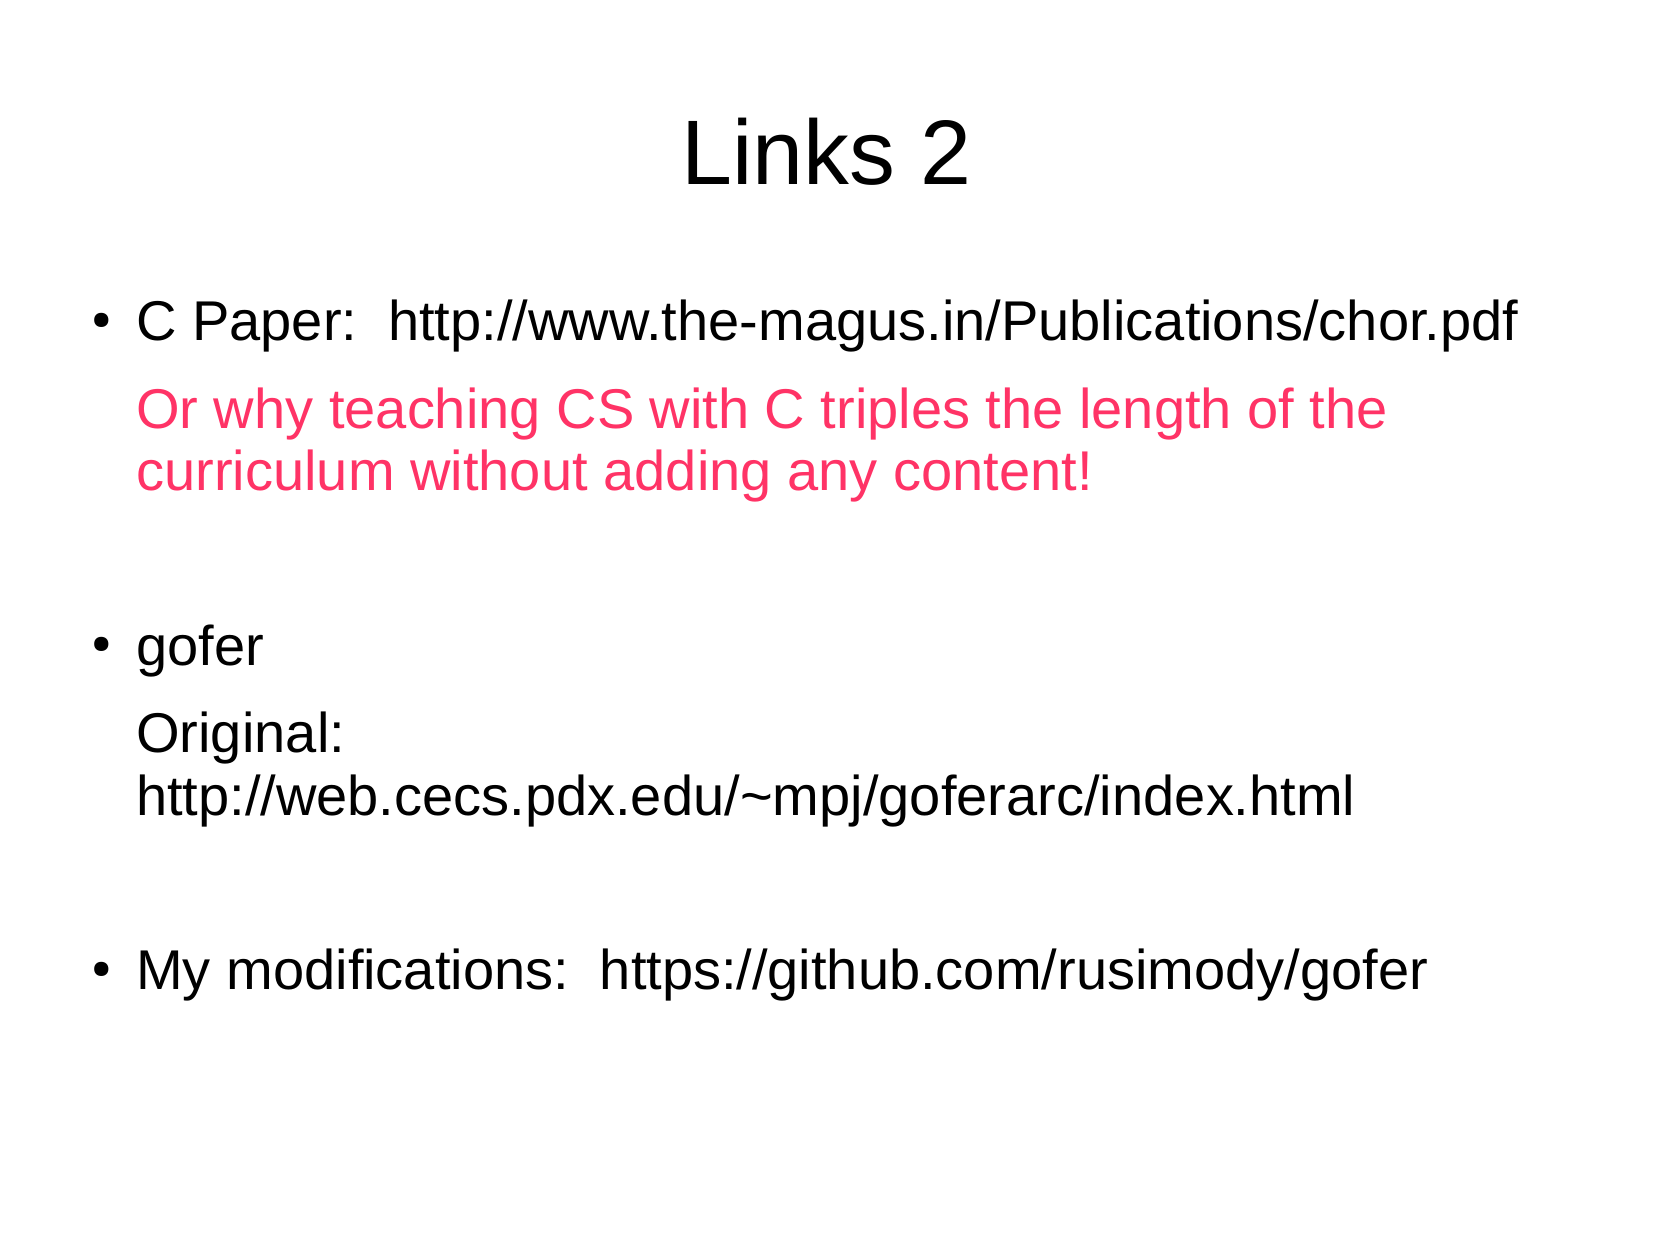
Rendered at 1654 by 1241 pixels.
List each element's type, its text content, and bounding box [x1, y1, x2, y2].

title Links 2 [82, 49, 1571, 257]
list C Paper: http://www.the-magus.in/Publications/chor.pdf Or why teaching CS with C triples the length of the curriculum without adding any content! gofer Original: http://web.cecs.pdx.edu/~mpj/goferarc/index.html My modifications: https://github.com/rusimody/gofer [76, 290, 1565, 1010]
